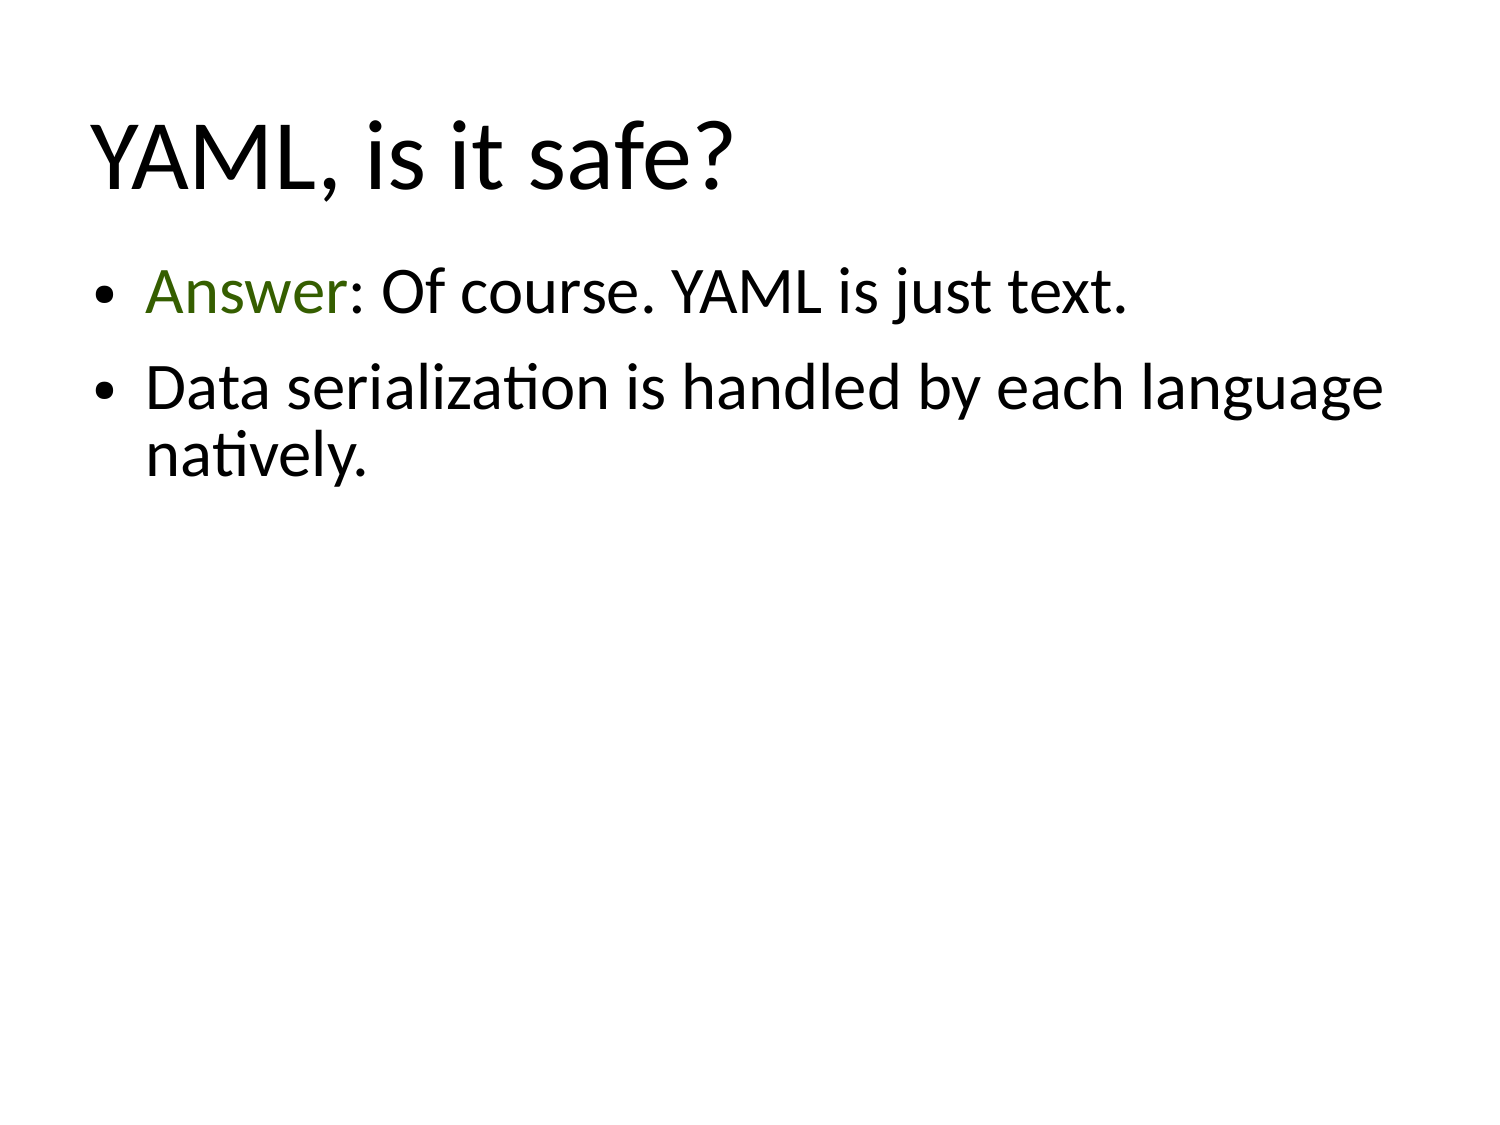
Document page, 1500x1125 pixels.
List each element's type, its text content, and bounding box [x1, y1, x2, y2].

title YAML, is it safe? [90, 43, 1365, 263]
list Answer: Of course. YAML is just text. Data serialization is handled by each language natively. [75, 263, 1395, 916]
